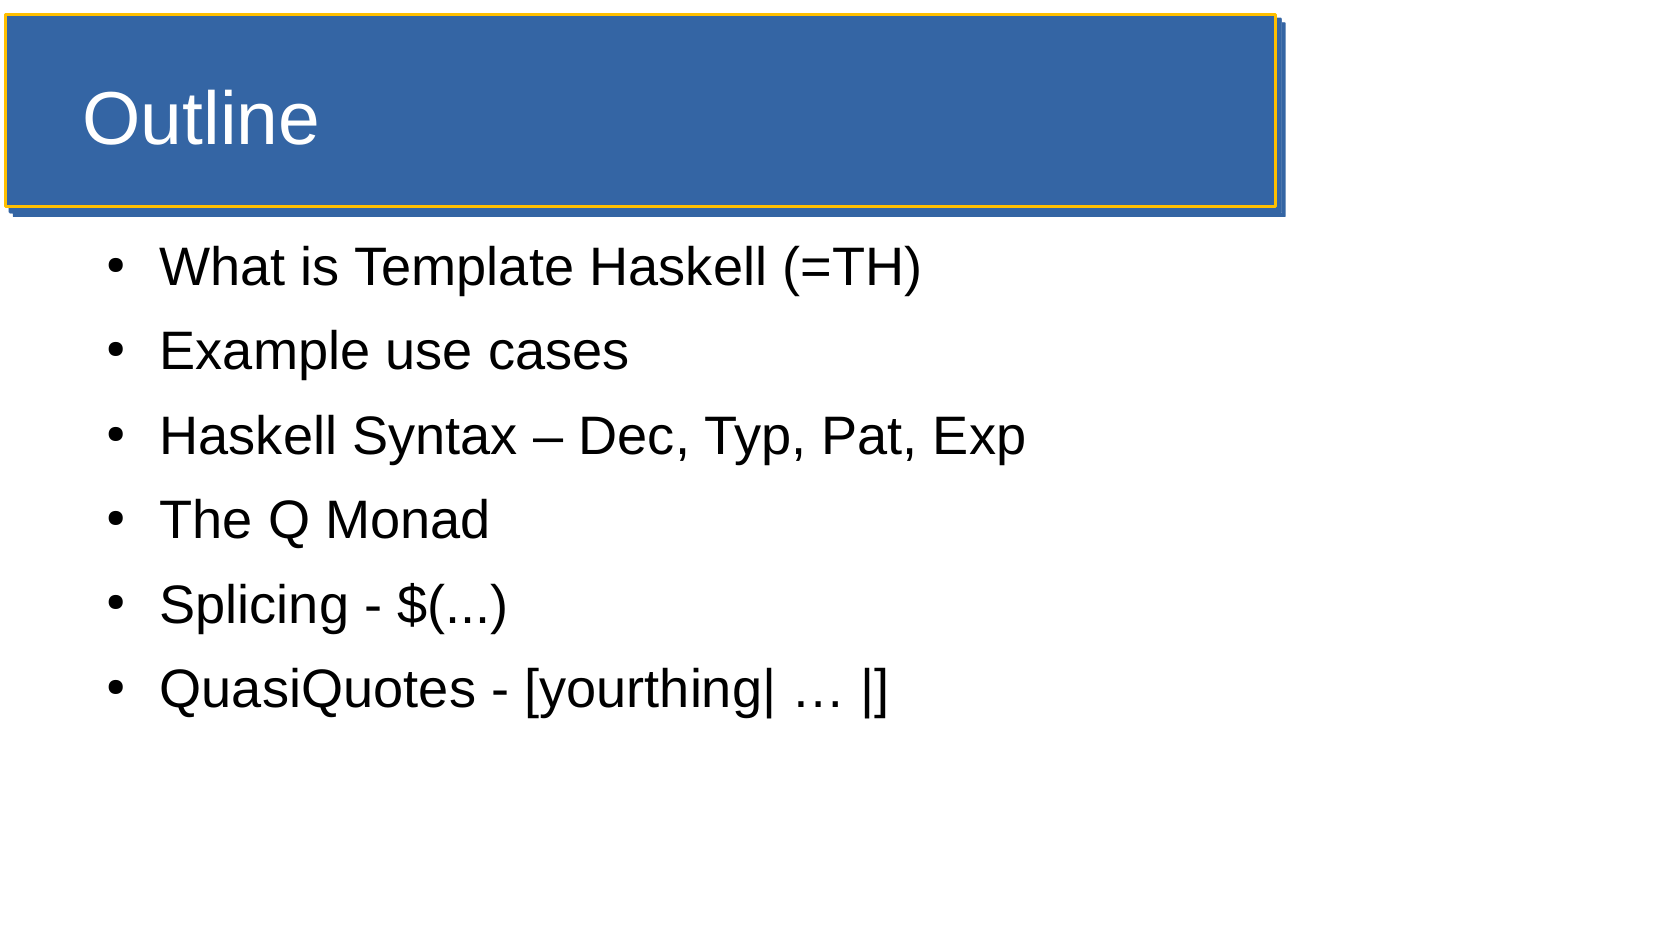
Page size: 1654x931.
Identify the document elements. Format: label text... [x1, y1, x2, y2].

title Outline [82, 44, 1235, 192]
list What is Template Haskell (=TH) Example use cases Haskell Syntax – Dec, Typ, Pat, Exp The Q Monad Splicing - $(...) QuasiQuotes - [yourthing| … |] [88, 236, 1565, 798]
